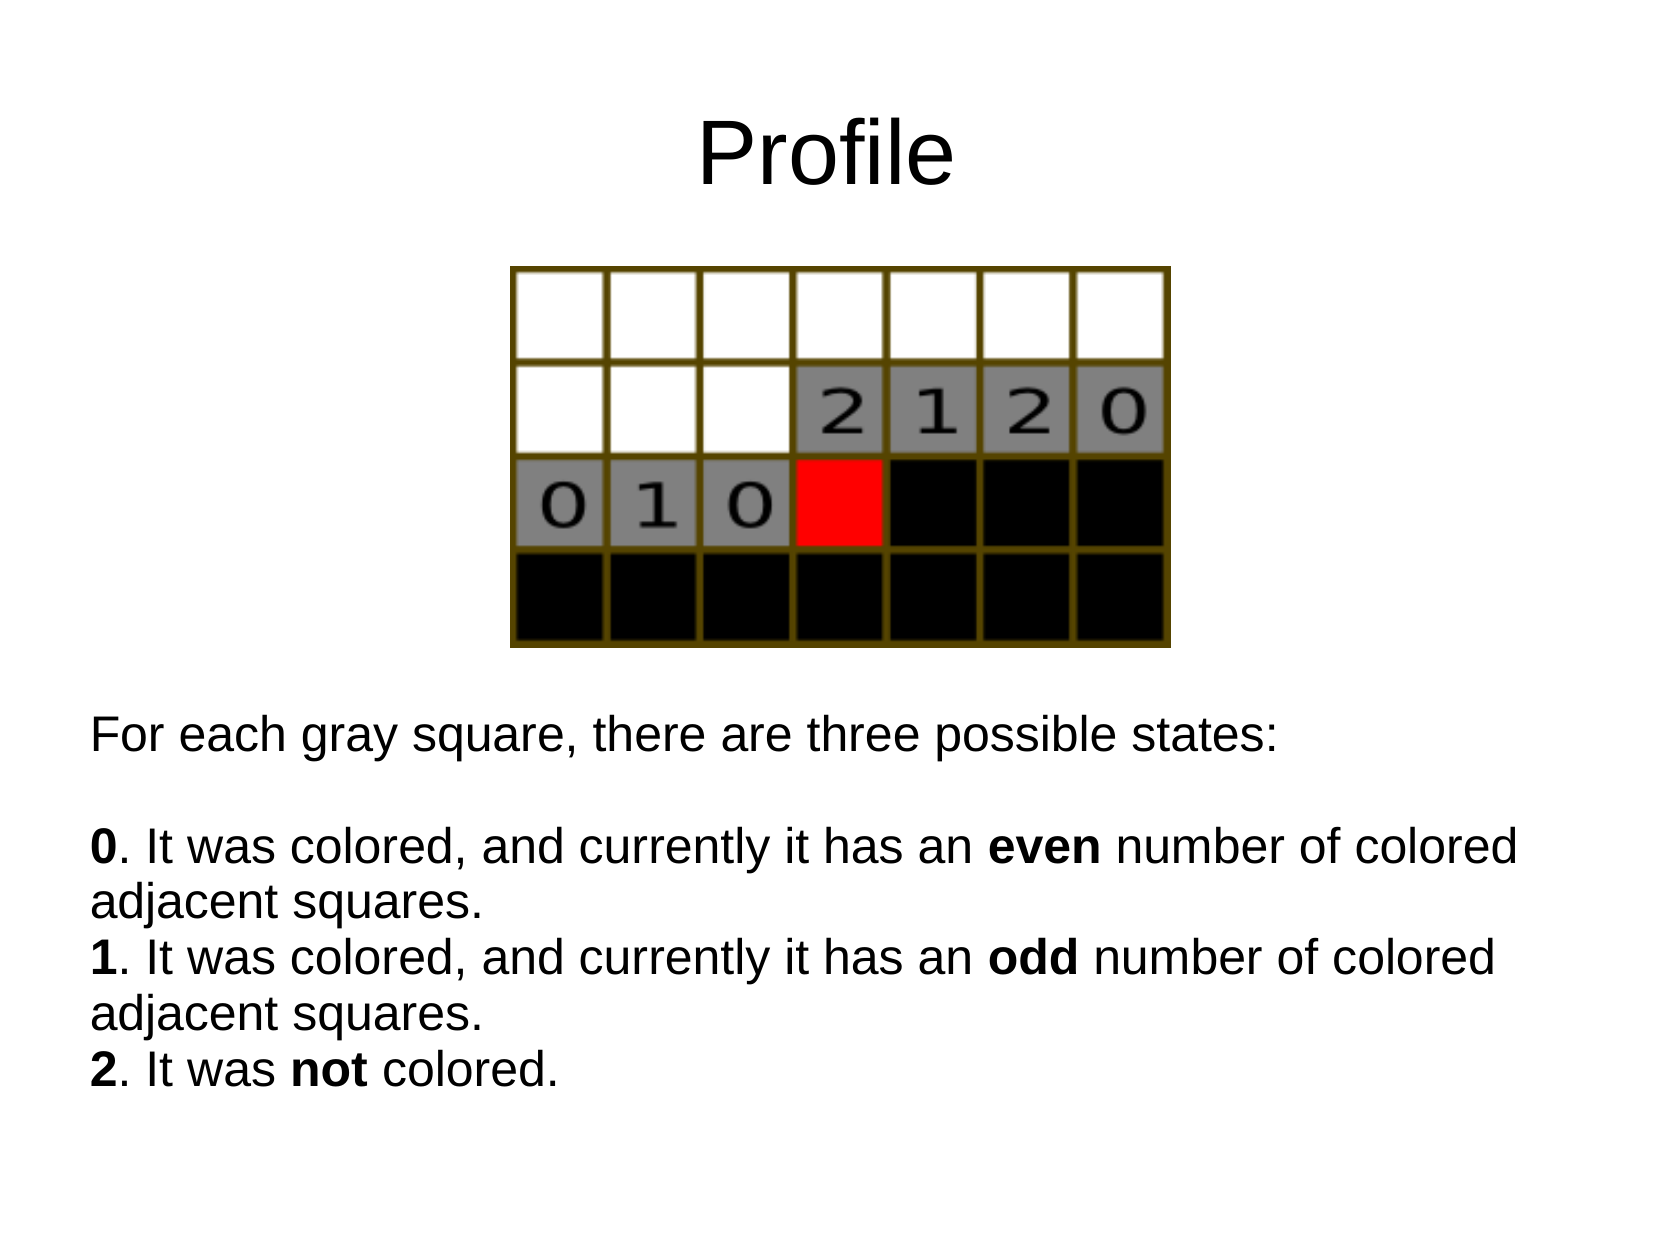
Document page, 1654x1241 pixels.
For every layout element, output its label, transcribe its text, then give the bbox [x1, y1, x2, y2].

title Profile [82, 49, 1571, 257]
text_box For each gray square, there are three possible states: 0. It was colored, and currently it has an even number of colored adjacent squares. 1. It was colored, and currently it has an odd number of colored adjacent squares. 2. It was not colored. [75, 405, 1539, 1108]
picture [510, 266, 1171, 405]
